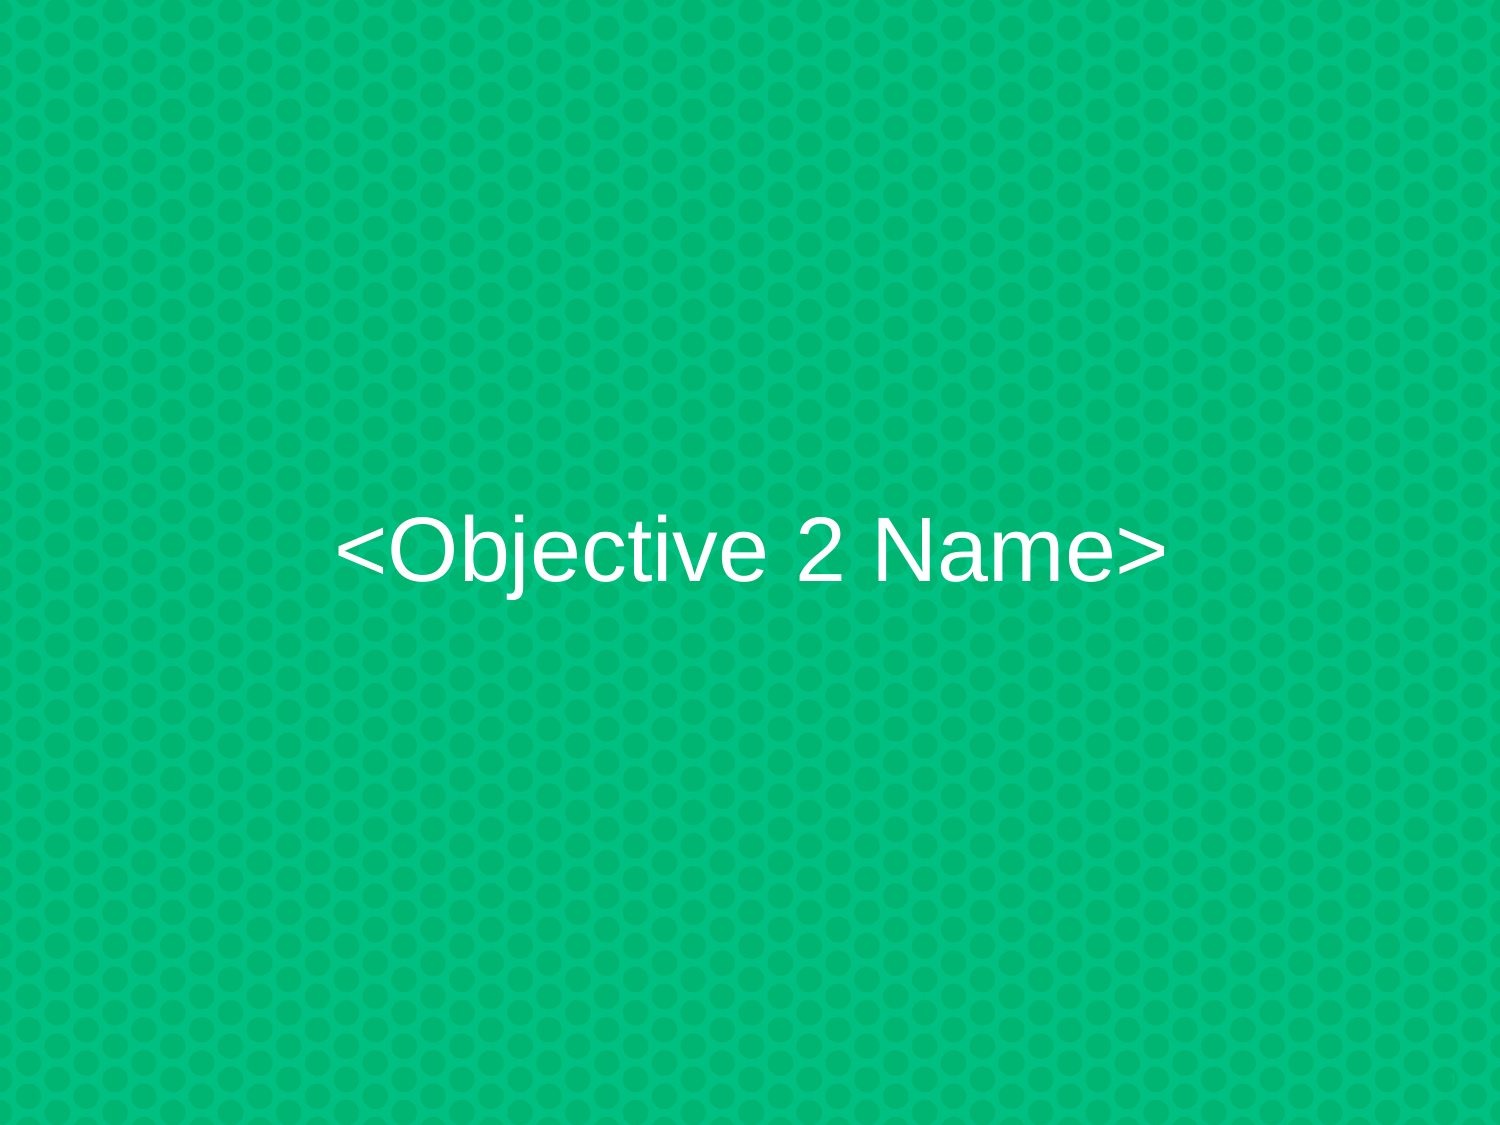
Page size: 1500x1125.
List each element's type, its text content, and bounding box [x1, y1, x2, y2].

picture [0, 0, 1500, 1125]
title <Objective 2 Name> [77, 455, 1428, 644]
